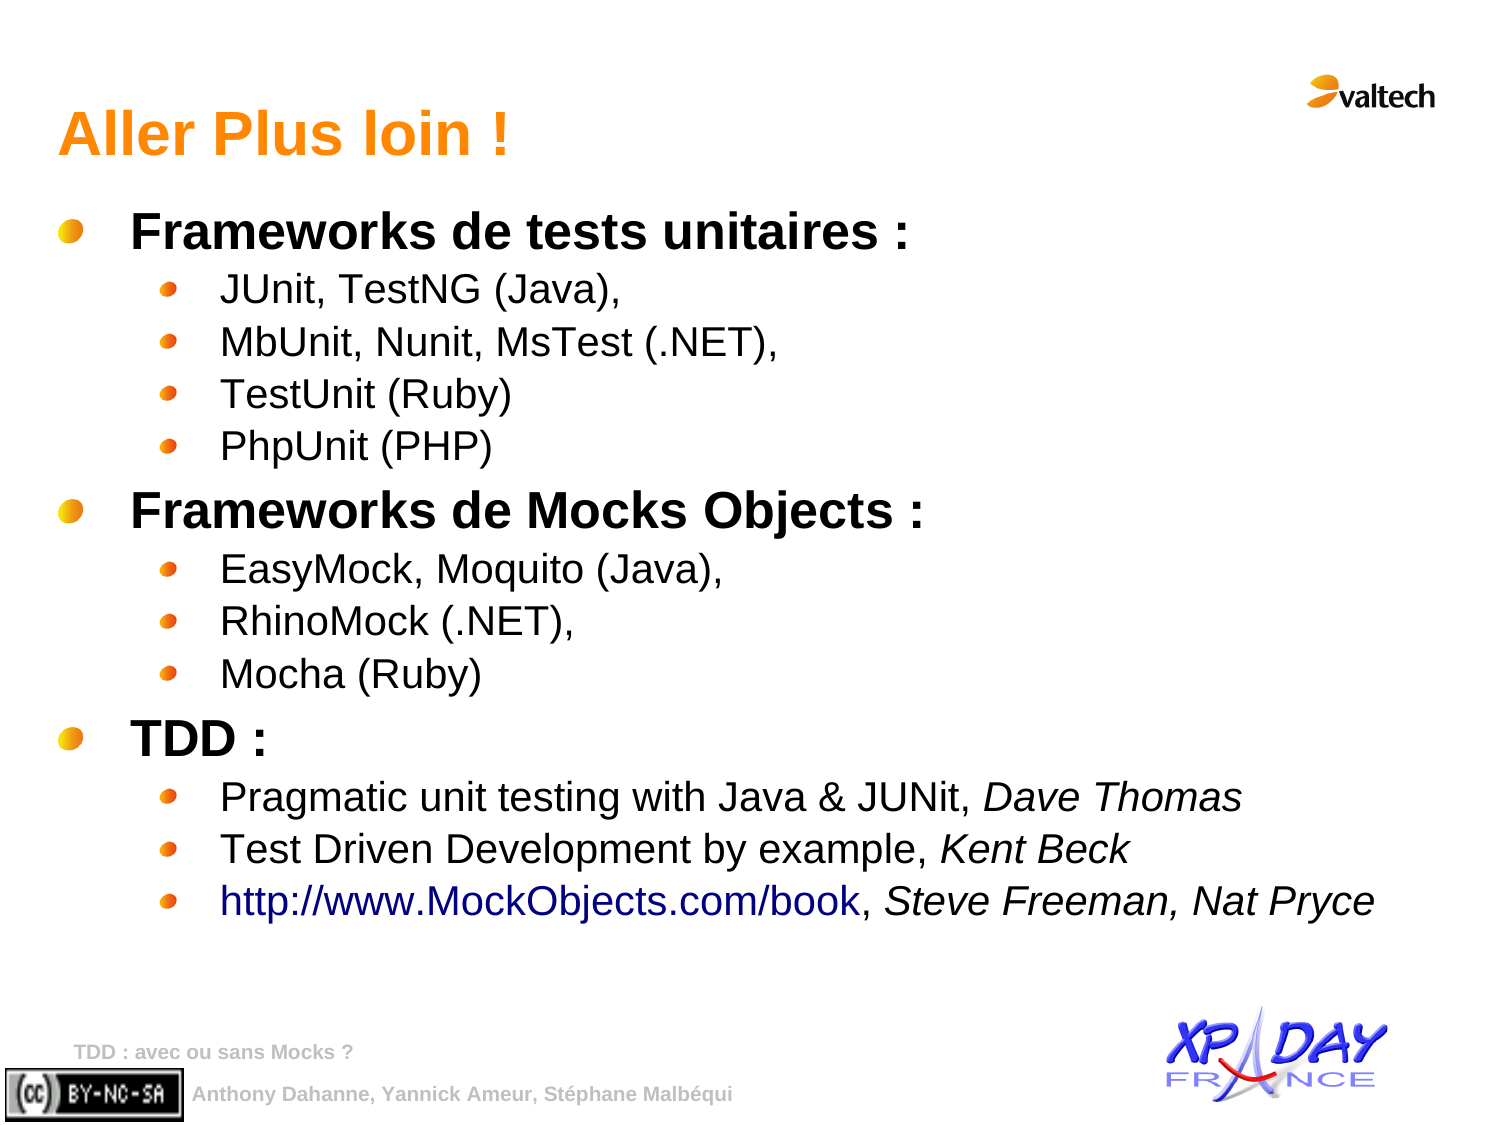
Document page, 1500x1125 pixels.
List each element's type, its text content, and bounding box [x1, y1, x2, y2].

picture [5, 1068, 184, 1122]
title Aller Plus loin ! [56, 49, 1293, 219]
picture [1163, 1004, 1388, 1102]
picture [1305, 73, 1436, 109]
list Frameworks de tests unitaires : JUnit, TestNG (Java), MbUnit, Nunit, MsTest (.NET), TestUnit (Ruby) PhpUnit (PHP) Frameworks de Mocks Objects : EasyMock, Moquito (Java), RhinoMock (.NET), Mocha (Ruby) TDD : Pragmatic unit testing with Java & JUNit, Dave Thomas Test Driven Development by example, Kent Beck http://www.MockObjects.com/book, Steve Freeman, Nat Pryce [57, 202, 1388, 1004]
